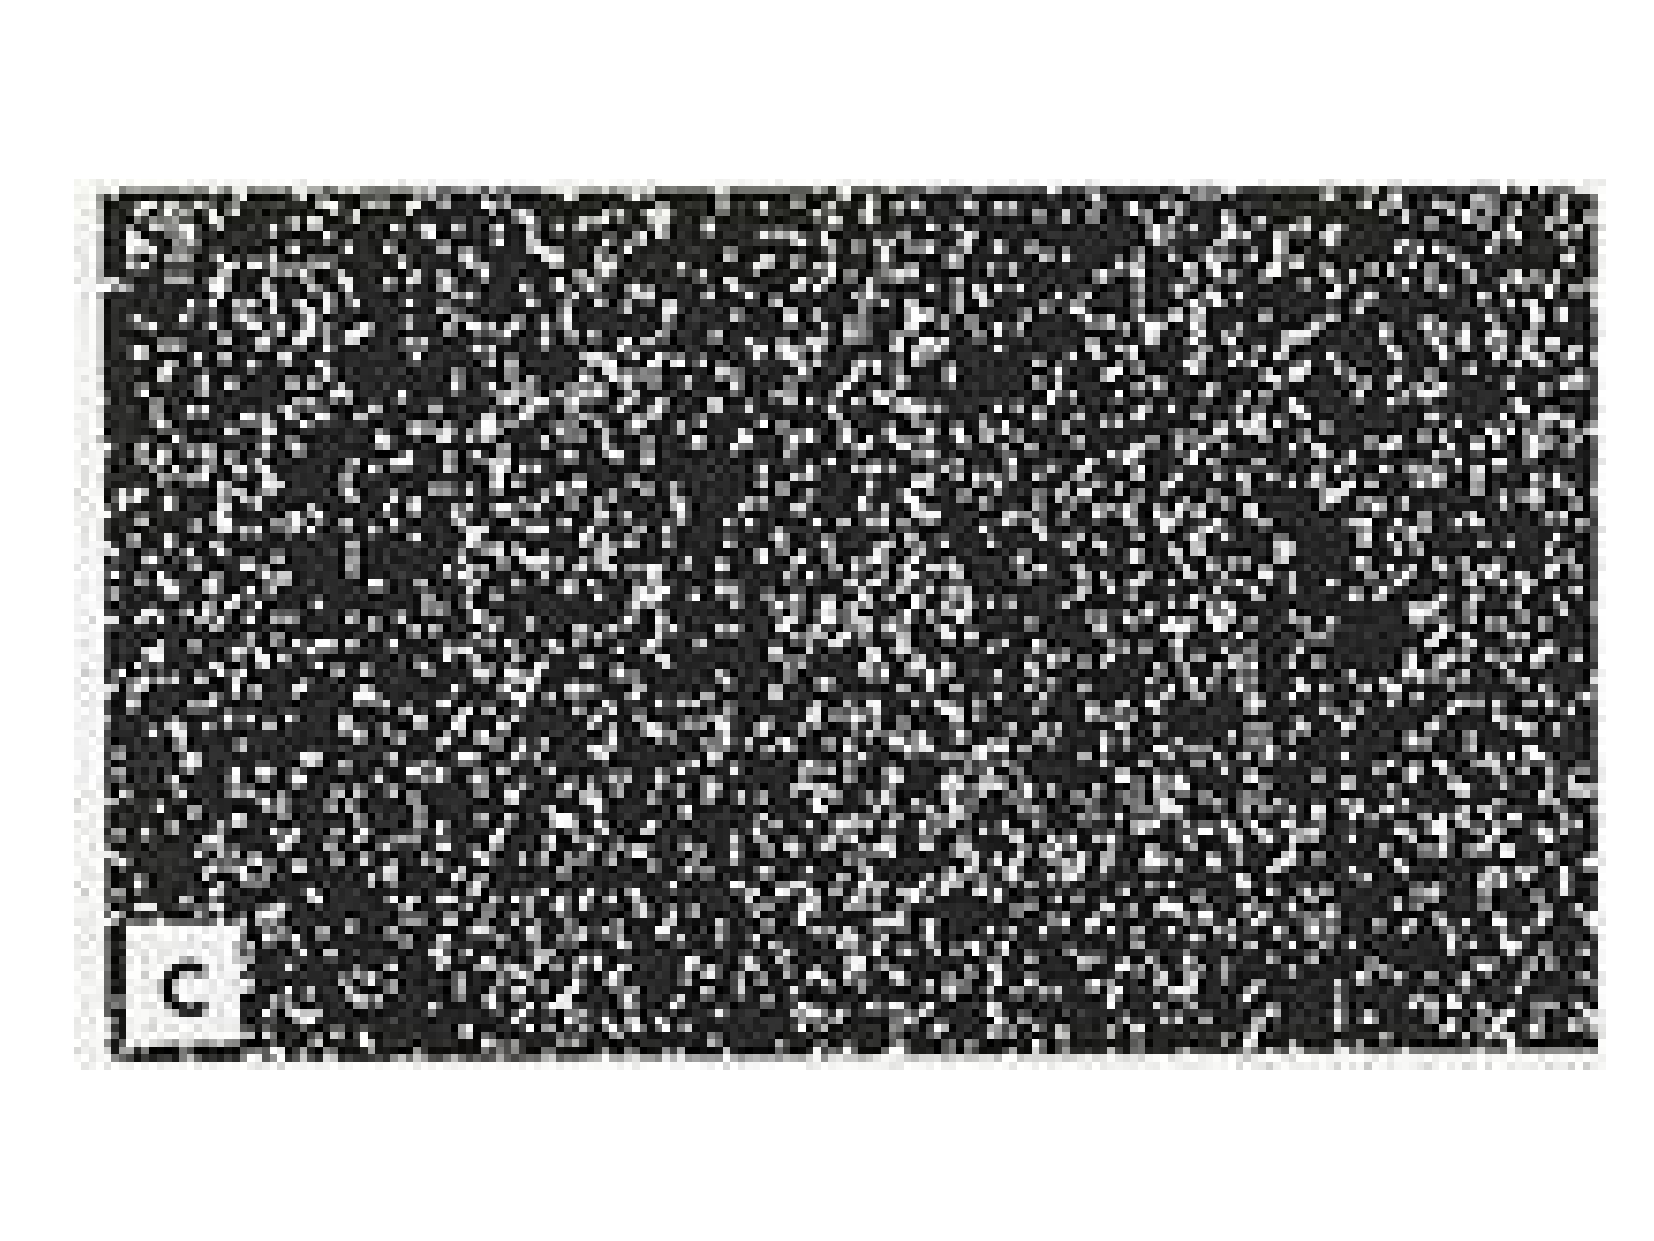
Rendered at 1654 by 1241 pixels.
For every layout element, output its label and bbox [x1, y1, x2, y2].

picture [74, 179, 1606, 1070]
